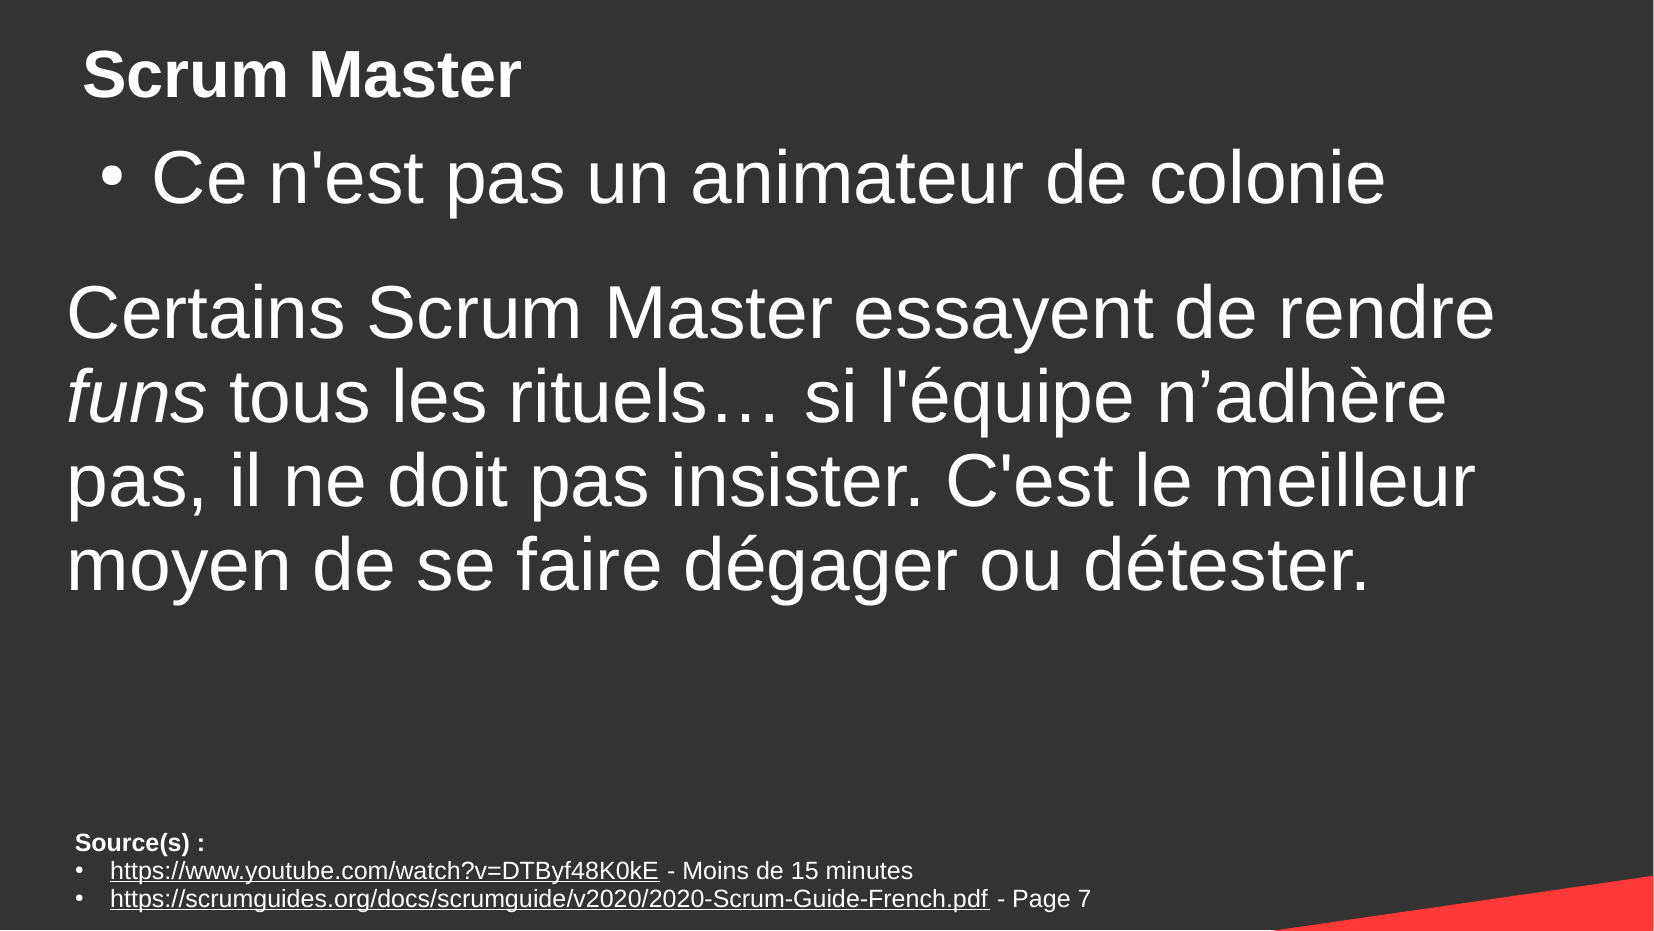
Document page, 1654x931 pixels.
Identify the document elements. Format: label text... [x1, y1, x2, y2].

title Scrum Master [82, 37, 1571, 122]
text_box Source(s) : https://www.youtube.com/watch?v=DTByf48K0kE - Moins de 15 minutes https://scrumguides.org/docs/scrumguide/v2020/2020-Scrum-Guide-French.pdf - Page 7 [60, 821, 1546, 921]
text_box Certains Scrum Master essayent de rendre funs tous les rituels… si l'équipe n’adhère pas, il ne doit pas insister. C'est le meilleur moyen de se faire dégager ou détester. [52, 263, 1602, 615]
text_box [1270, 875, 1654, 931]
list Ce n'est pas un animateur de colonie [80, 135, 1620, 237]
